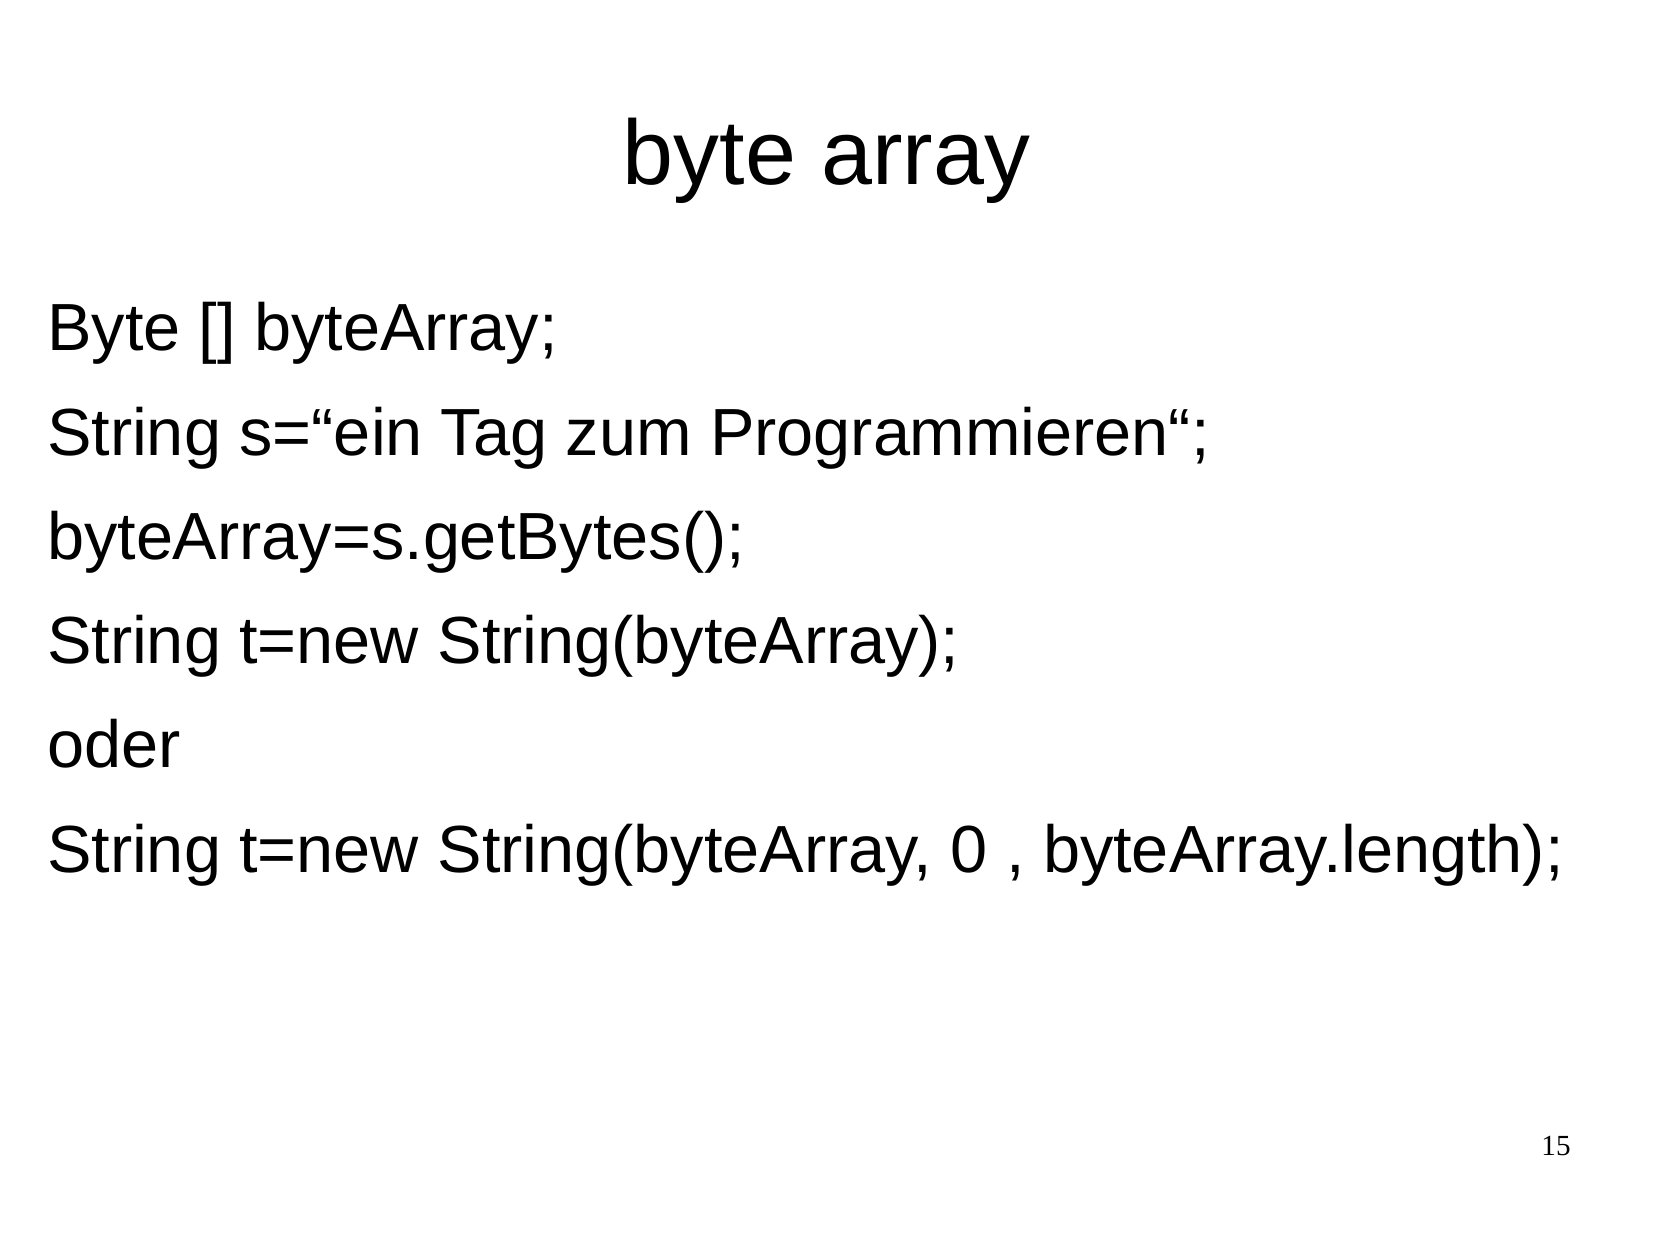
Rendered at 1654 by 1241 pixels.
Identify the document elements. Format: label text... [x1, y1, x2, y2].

list Byte [] byteArray; String s=“ein Tag zum Programmieren“; byteArray=s.getBytes(); String t=new String(byteArray); oder String t=new String(byteArray, 0 , byteArray.length); [29, 290, 1625, 1094]
title byte array [82, 56, 1571, 250]
